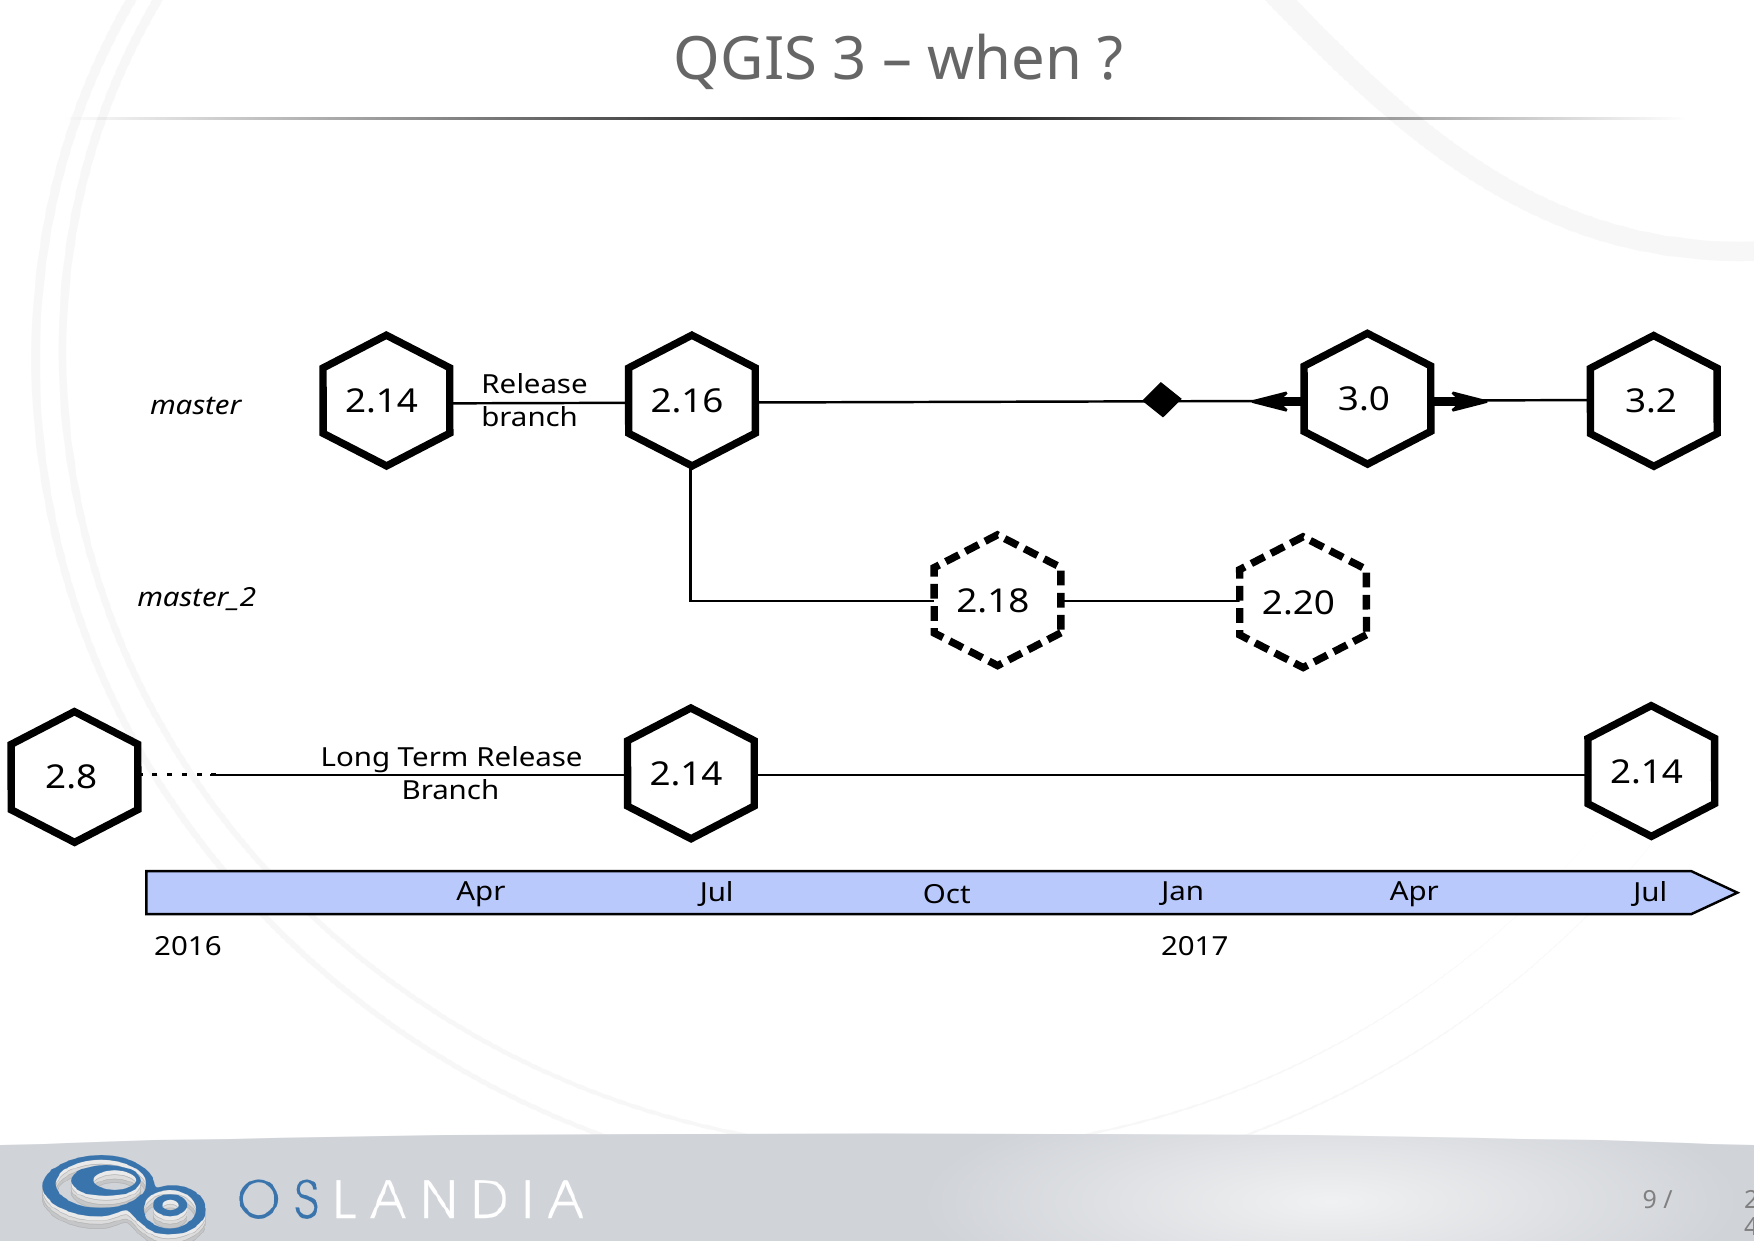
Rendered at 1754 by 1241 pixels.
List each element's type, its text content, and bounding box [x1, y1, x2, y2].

picture [0, 0, 1754, 1241]
title QGIS 3 – when ? [31, 14, 1754, 98]
picture [1747, 1221, 1753, 1229]
